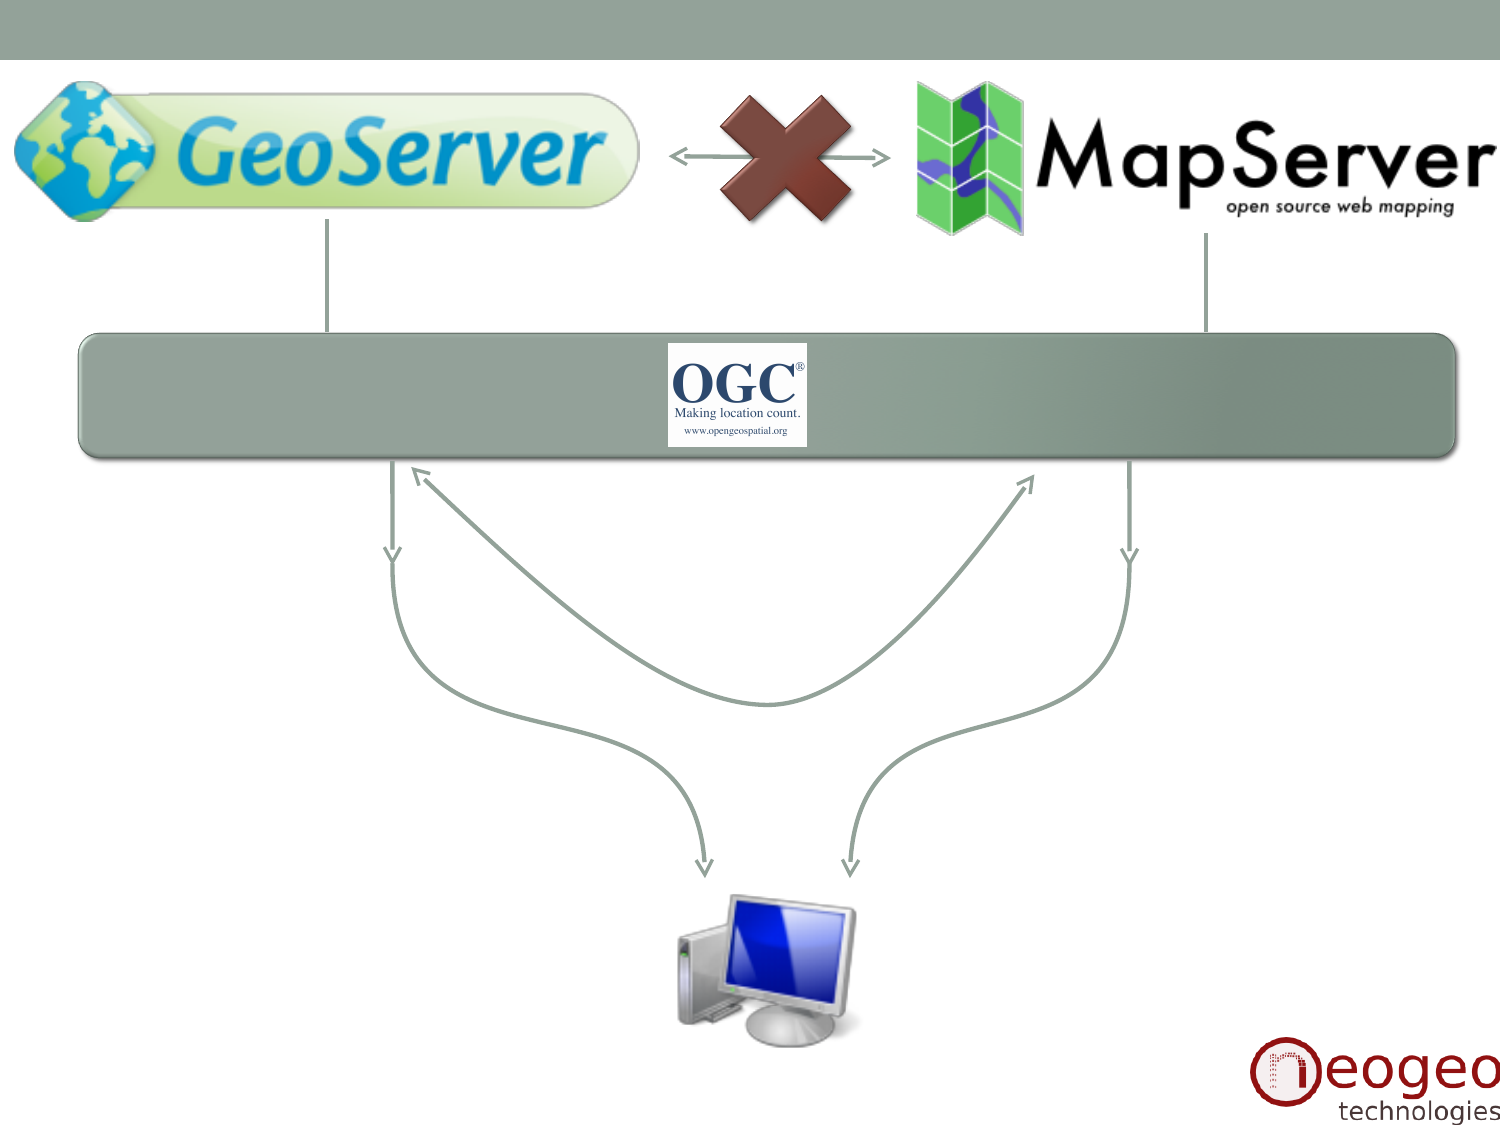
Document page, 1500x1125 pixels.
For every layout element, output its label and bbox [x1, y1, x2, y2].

picture [14, 81, 640, 222]
picture [1250, 1037, 1500, 1125]
picture [73, 328, 1466, 470]
picture [668, 849, 869, 1050]
picture [715, 90, 862, 233]
picture [916, 81, 1497, 236]
